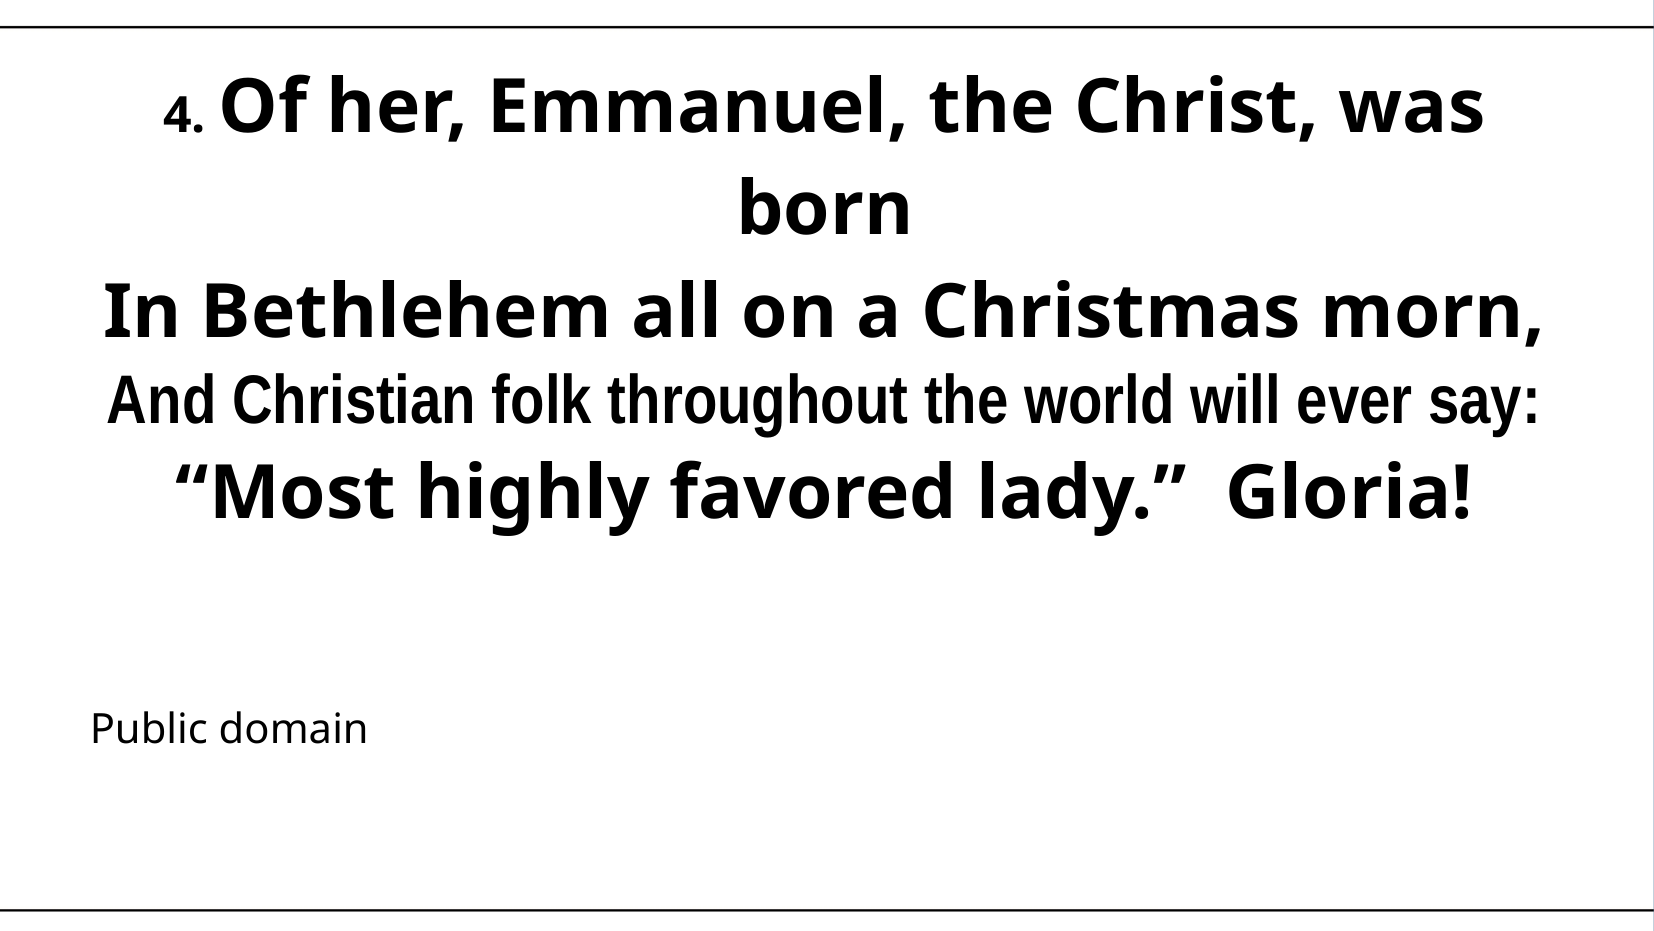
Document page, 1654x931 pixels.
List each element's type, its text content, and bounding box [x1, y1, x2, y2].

text_box 4. Of her, Emmanuel, the Christ, was born In Bethlehem all on a Christmas morn, And Christian folk throughout the world will ever say: “Most highly favored lady.” Gloria! Public domain [75, 45, 1576, 726]
picture [0, 0, 1654, 931]
